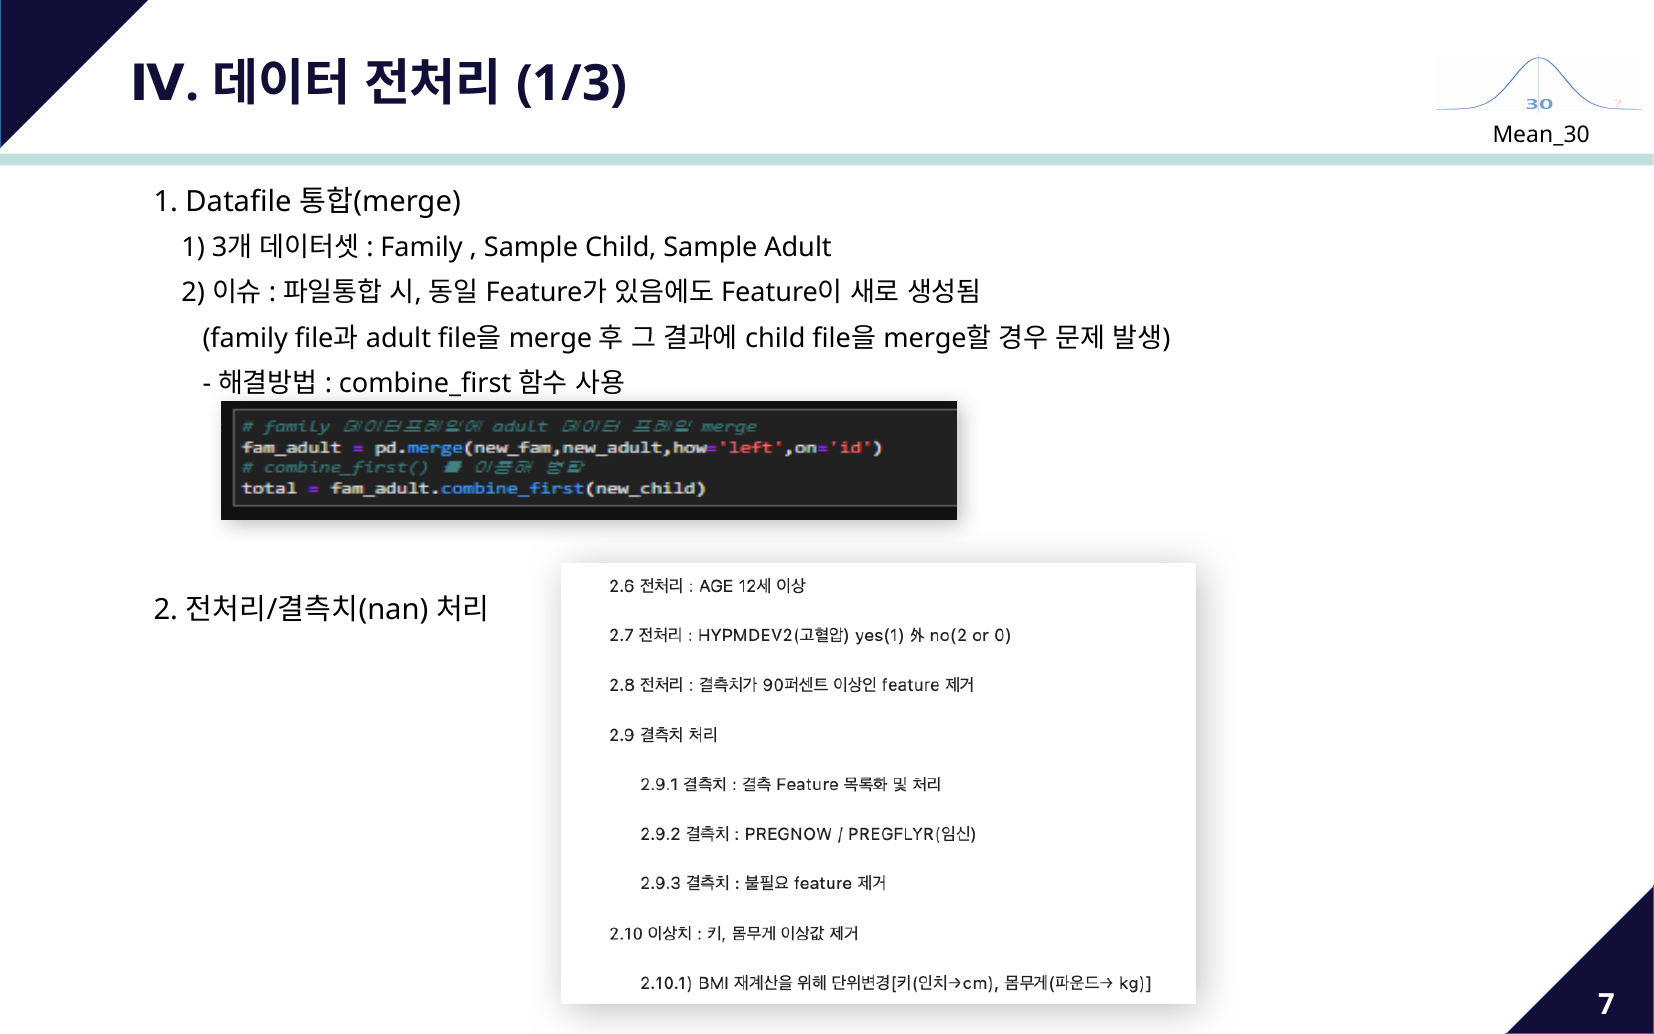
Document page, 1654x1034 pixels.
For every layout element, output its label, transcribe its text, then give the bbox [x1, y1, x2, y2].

title Ⅳ. 데이터 전처리 (1/3) [129, 41, 1619, 148]
list 1. Datafile 통합(merge) 1) 3개 데이터셋 : Family , Sample Child, Sample Adult 2) 이슈 : 파일통합 시, 동일 Feature가 있음에도 Feature이 새로 생성됨 (family file과 adult file을 merge 후 그 결과에 child file을 merge할 경우 문제 발생) - 해결방법 : combine_first 함수 사용 2. 전처리/결측치(nan) 처리 [82, 177, 1571, 975]
text_box Mean_30 [1446, 118, 1636, 148]
picture [1434, 55, 1642, 113]
picture [561, 563, 1196, 1004]
picture [221, 401, 957, 520]
text_box <숫자> [1556, 981, 1654, 1025]
